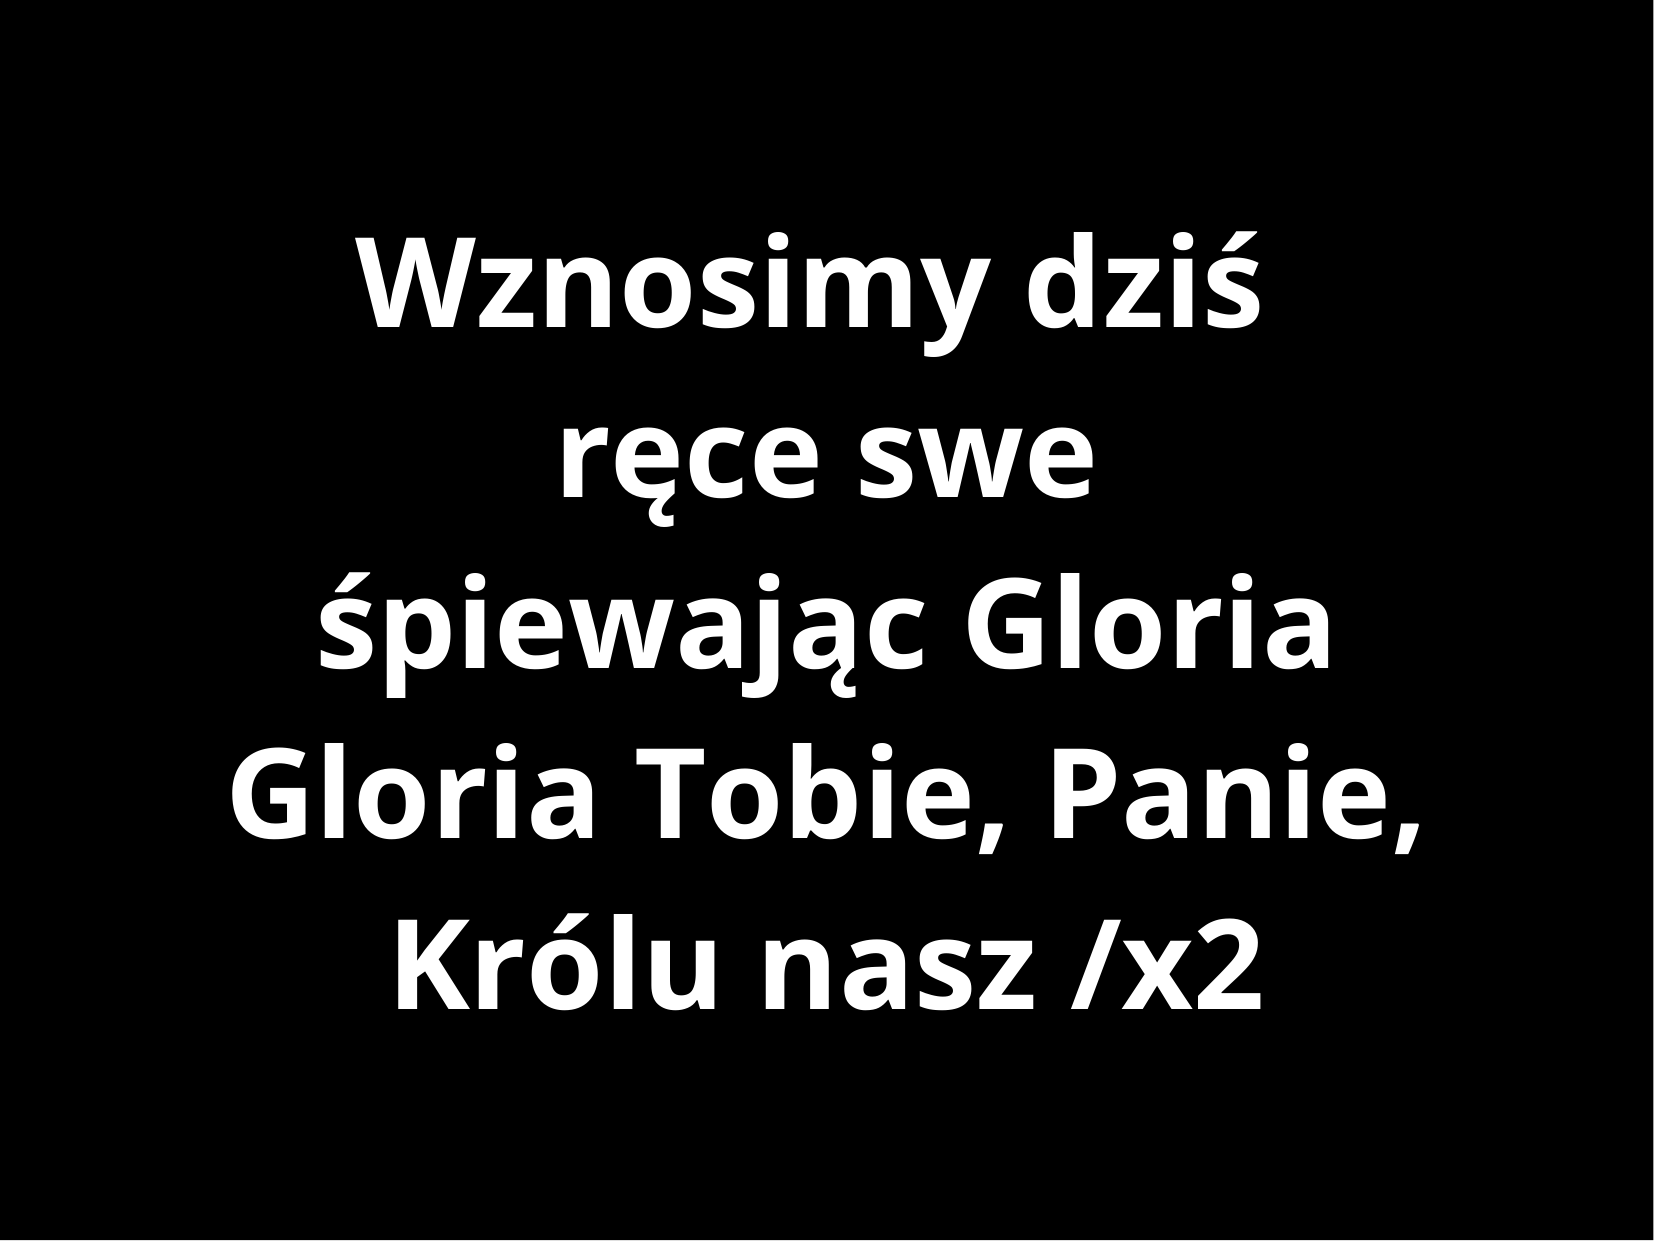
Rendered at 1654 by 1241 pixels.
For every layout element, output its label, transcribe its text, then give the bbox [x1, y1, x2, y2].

title Wznosimy dziś ręce swe śpiewając Gloria Gloria Tobie, Panie, Królu nasz /x2 [0, 0, 1654, 1241]
